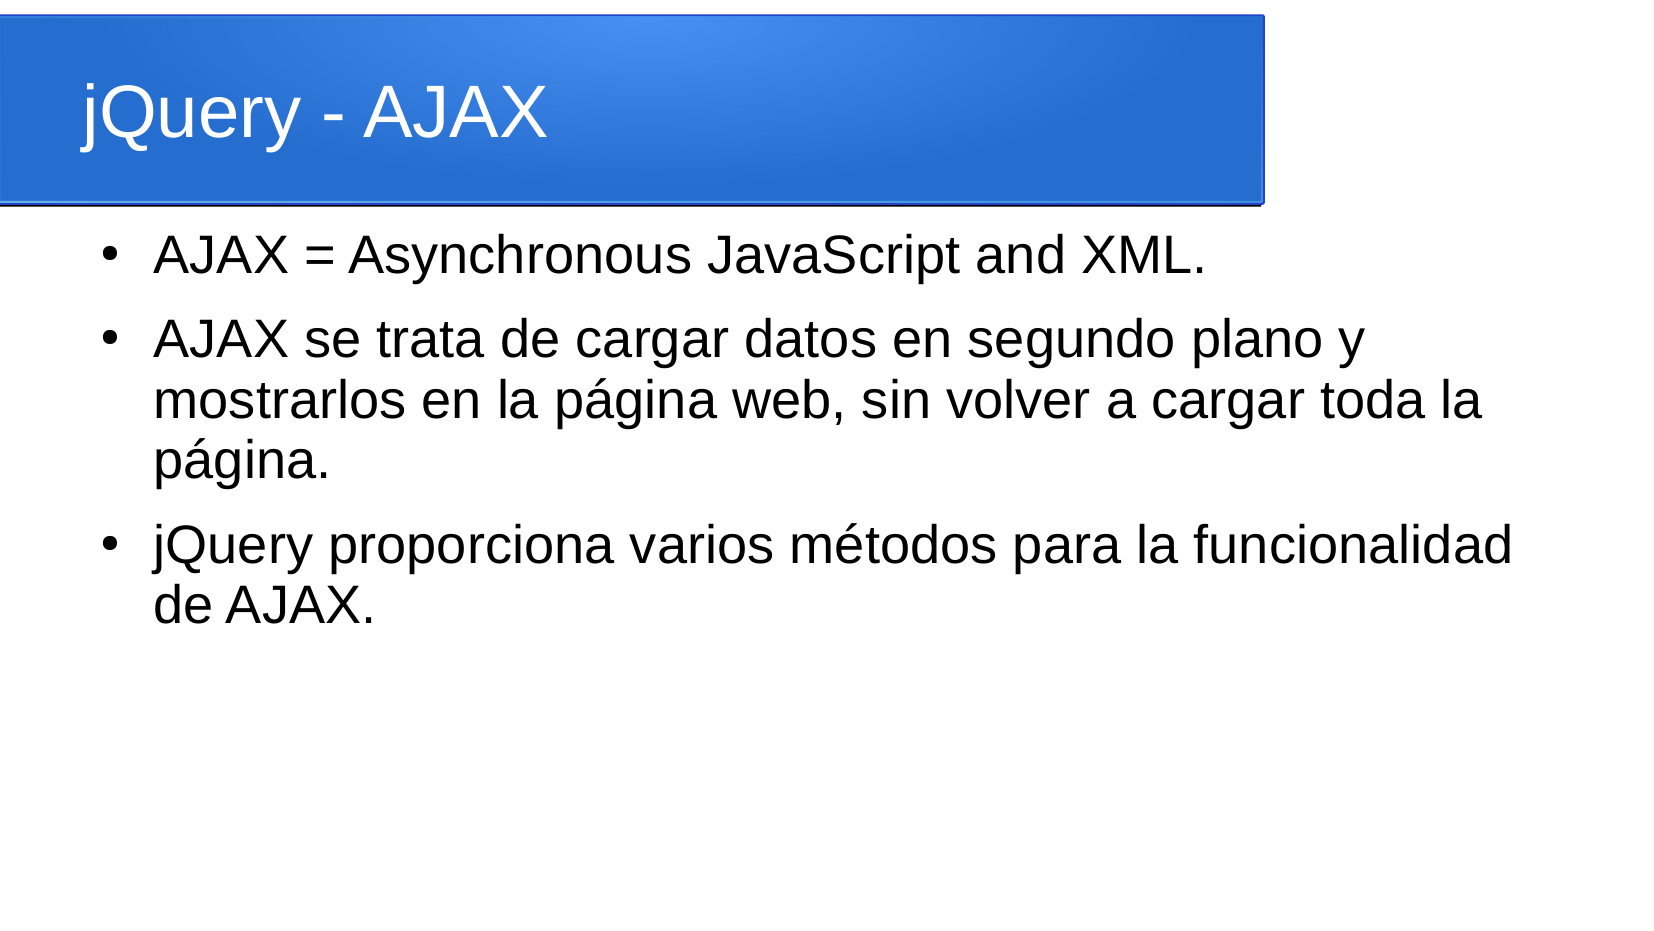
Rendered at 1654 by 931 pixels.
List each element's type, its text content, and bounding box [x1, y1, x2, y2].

title jQuery - AJAX [82, 35, 1235, 189]
list AJAX = Asynchronous JavaScript and XML. AJAX se trata de cargar datos en segundo plano y mostrarlos en la página web, sin volver a cargar toda la página. jQuery proporciona varios métodos para la funcionalidad de AJAX. [82, 224, 1571, 764]
